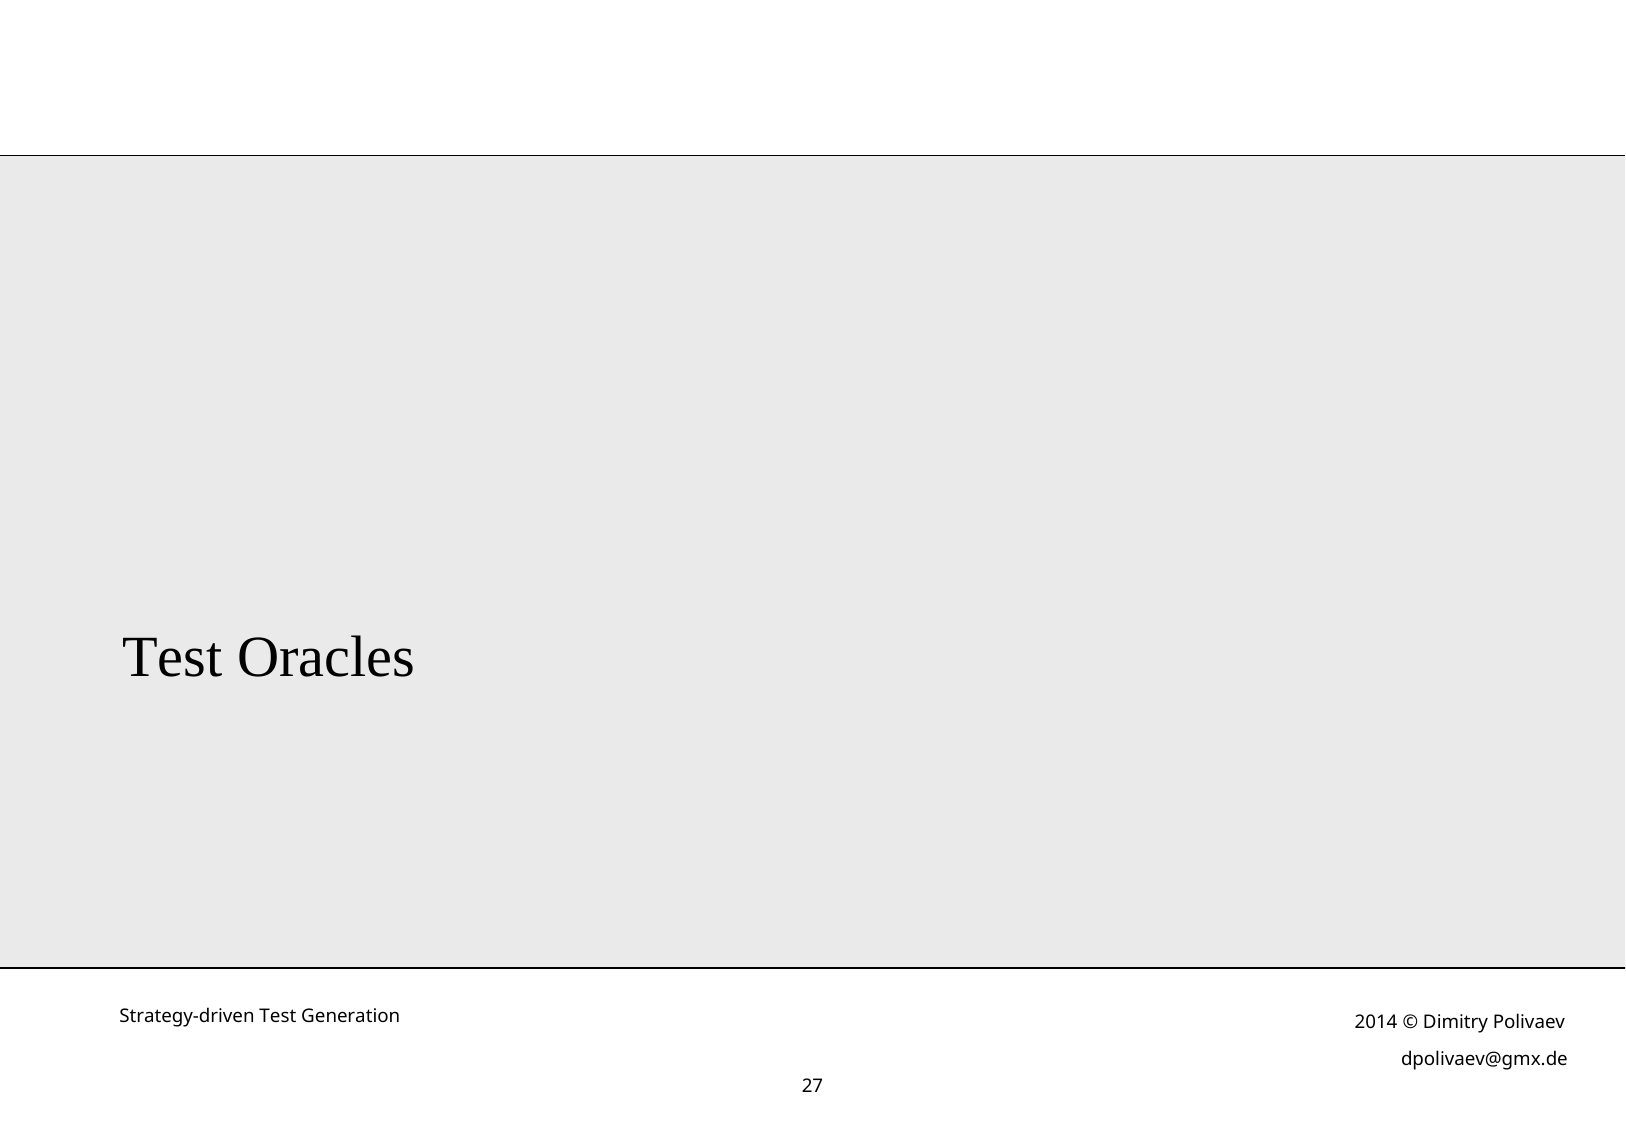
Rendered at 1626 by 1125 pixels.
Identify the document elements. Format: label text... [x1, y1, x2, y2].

title Test Oracles [122, 613, 1501, 688]
